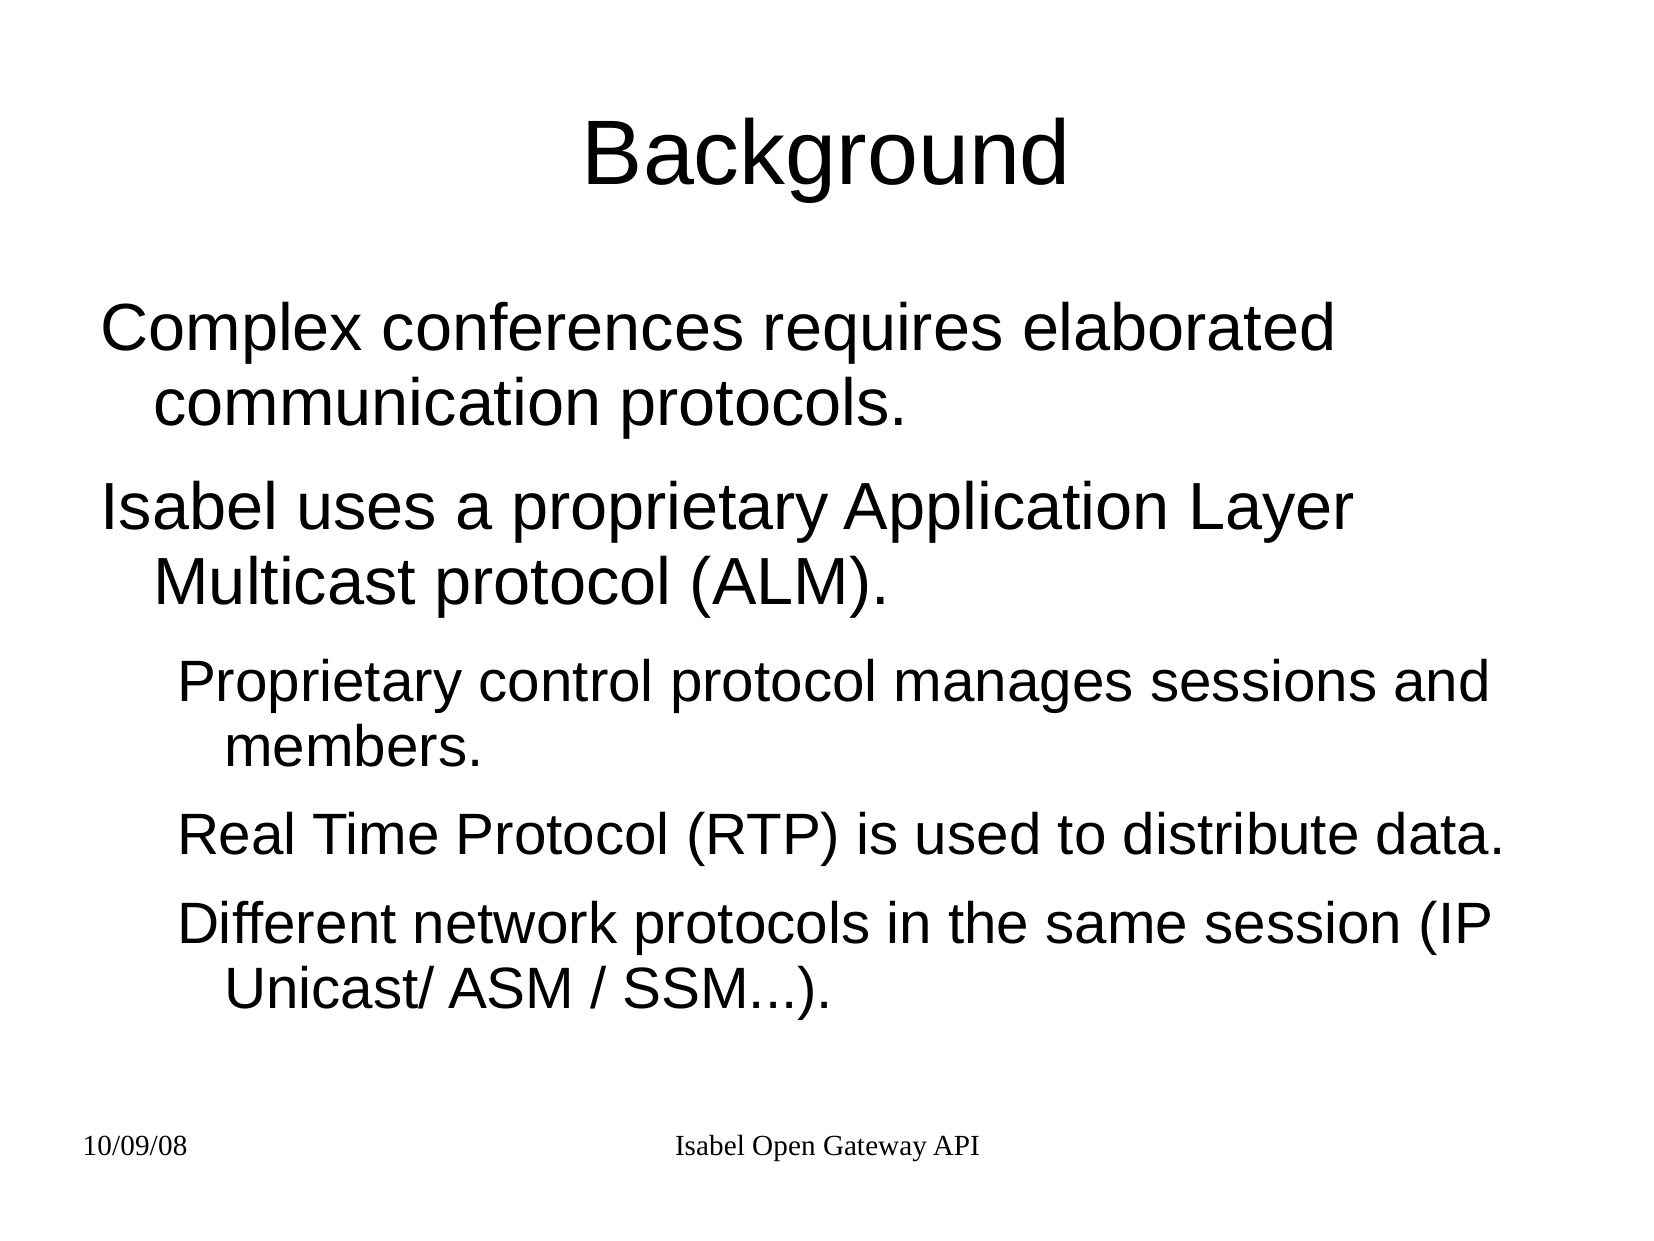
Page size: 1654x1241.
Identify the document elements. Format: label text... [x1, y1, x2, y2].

list Complex conferences requires elaborated communication protocols. Isabel uses a proprietary Application Layer Multicast protocol (ALM). Proprietary control protocol manages sessions and members. Real Time Protocol (RTP) is used to distribute data. Different network protocols in the same session (IP Unicast/ ASM / SSM...). [82, 290, 1571, 1094]
title Background [82, 49, 1571, 257]
